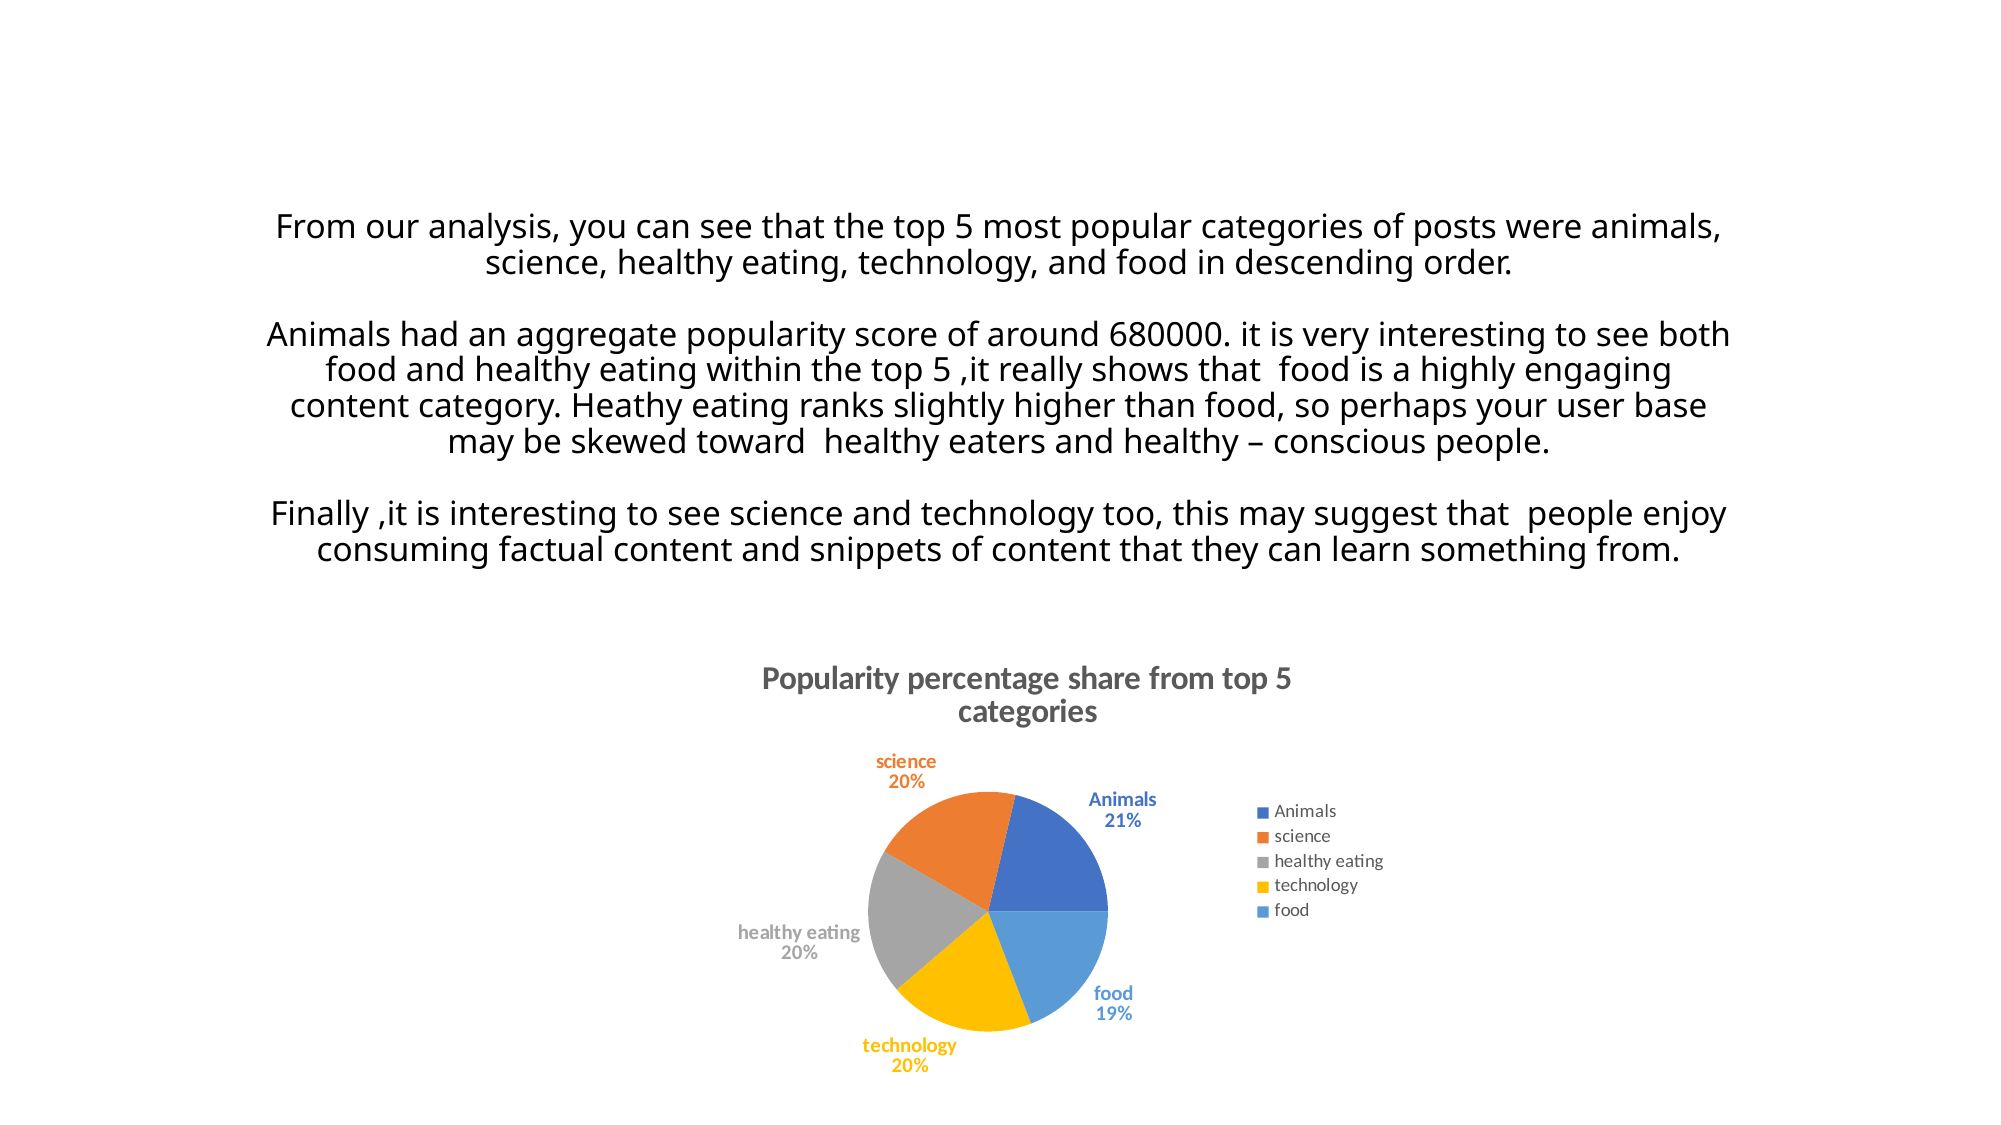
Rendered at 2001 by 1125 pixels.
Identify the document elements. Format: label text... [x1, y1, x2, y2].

title From our analysis, you can see that the top 5 most popular categories of posts were animals, science, healthy eating, technology, and food in descending order. Animals had an aggregate popularity score of around 680000. it is very interesting to see both food and healthy eating within the top 5 ,it really shows that food is a highly engaging content category. Heathy eating ranks slightly higher than food, so perhaps your user base may be skewed toward healthy eaters and healthy – conscious people. Finally ,it is interesting to see science and technology too, this may suggest that people enjoy consuming factual content and snippets of content that they can learn something from. [249, 184, 1750, 576]
chart [652, 637, 1403, 1088]
